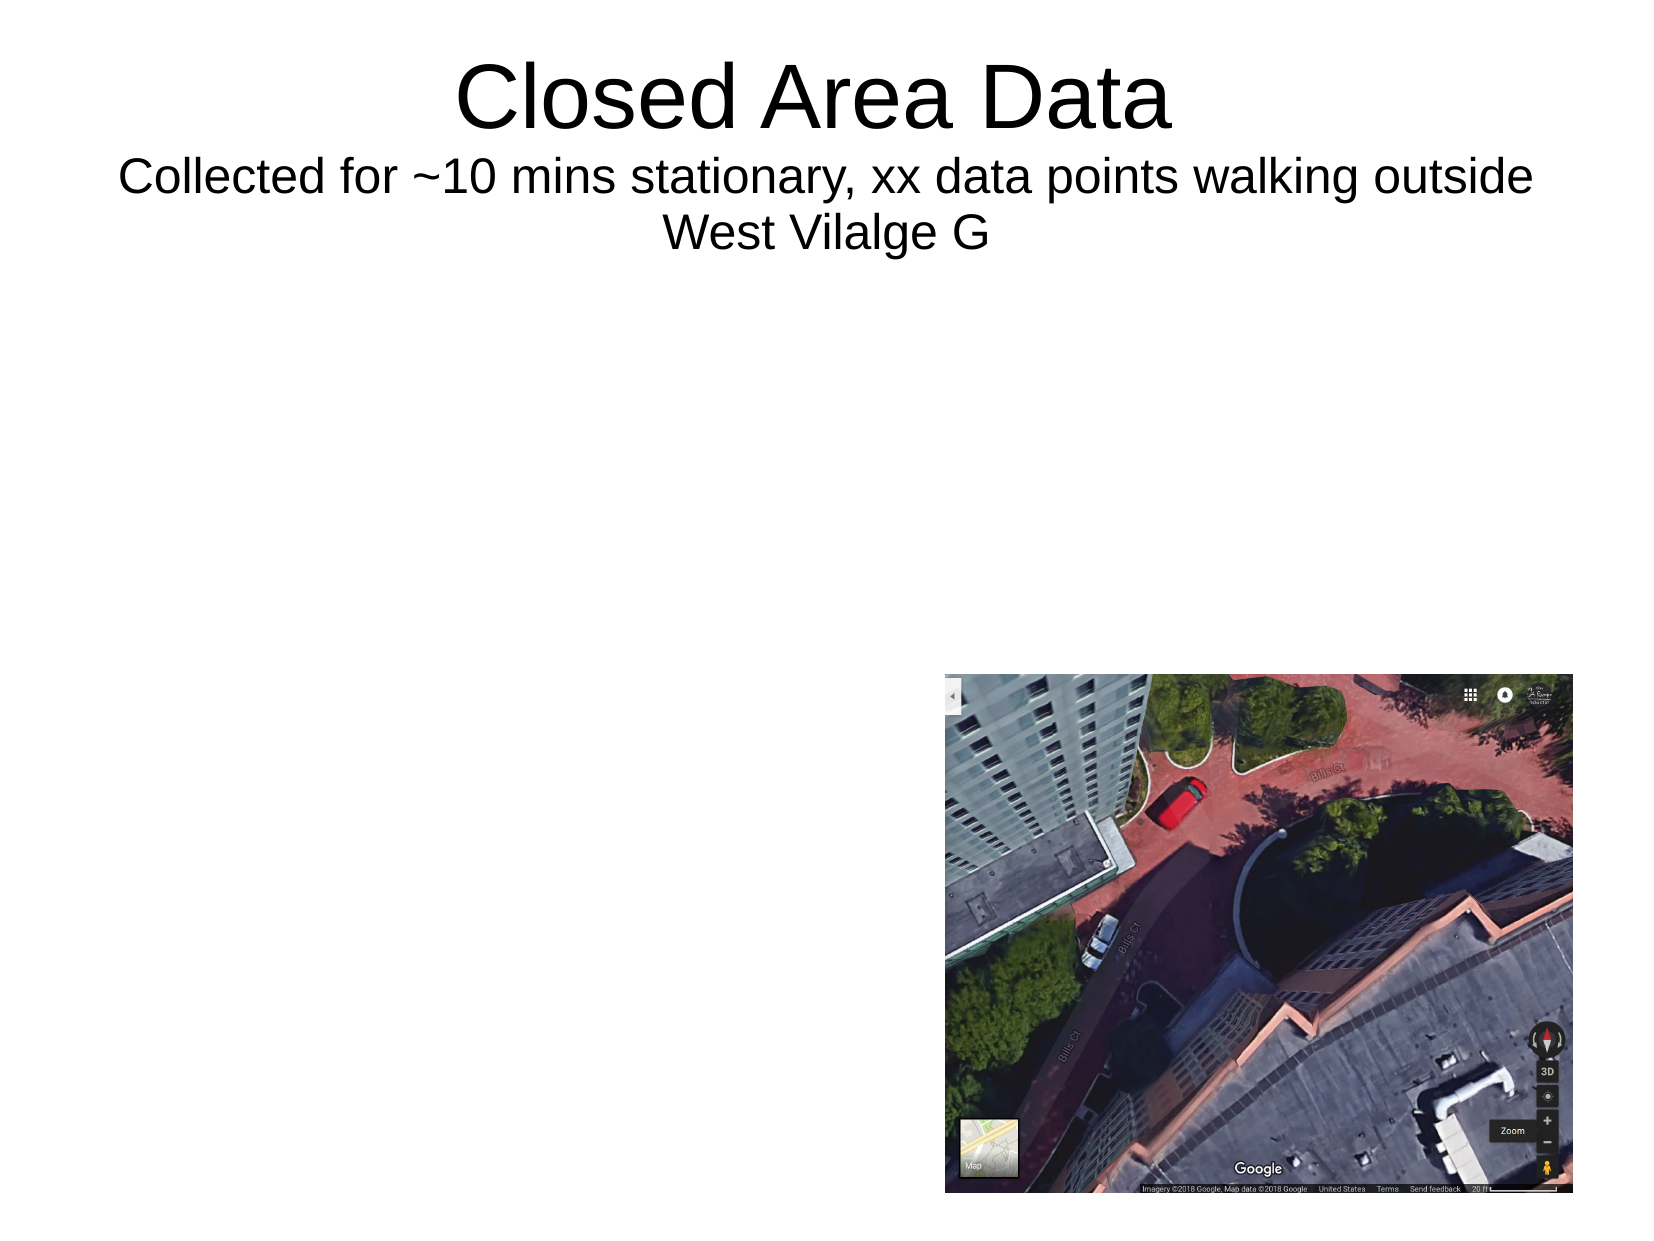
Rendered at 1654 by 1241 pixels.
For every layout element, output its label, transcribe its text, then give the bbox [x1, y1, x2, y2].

title Closed Area Data Collected for ~10 mins stationary, xx data points walking outside West Vilalge G [82, 45, 1571, 261]
picture [945, 674, 1573, 1193]
